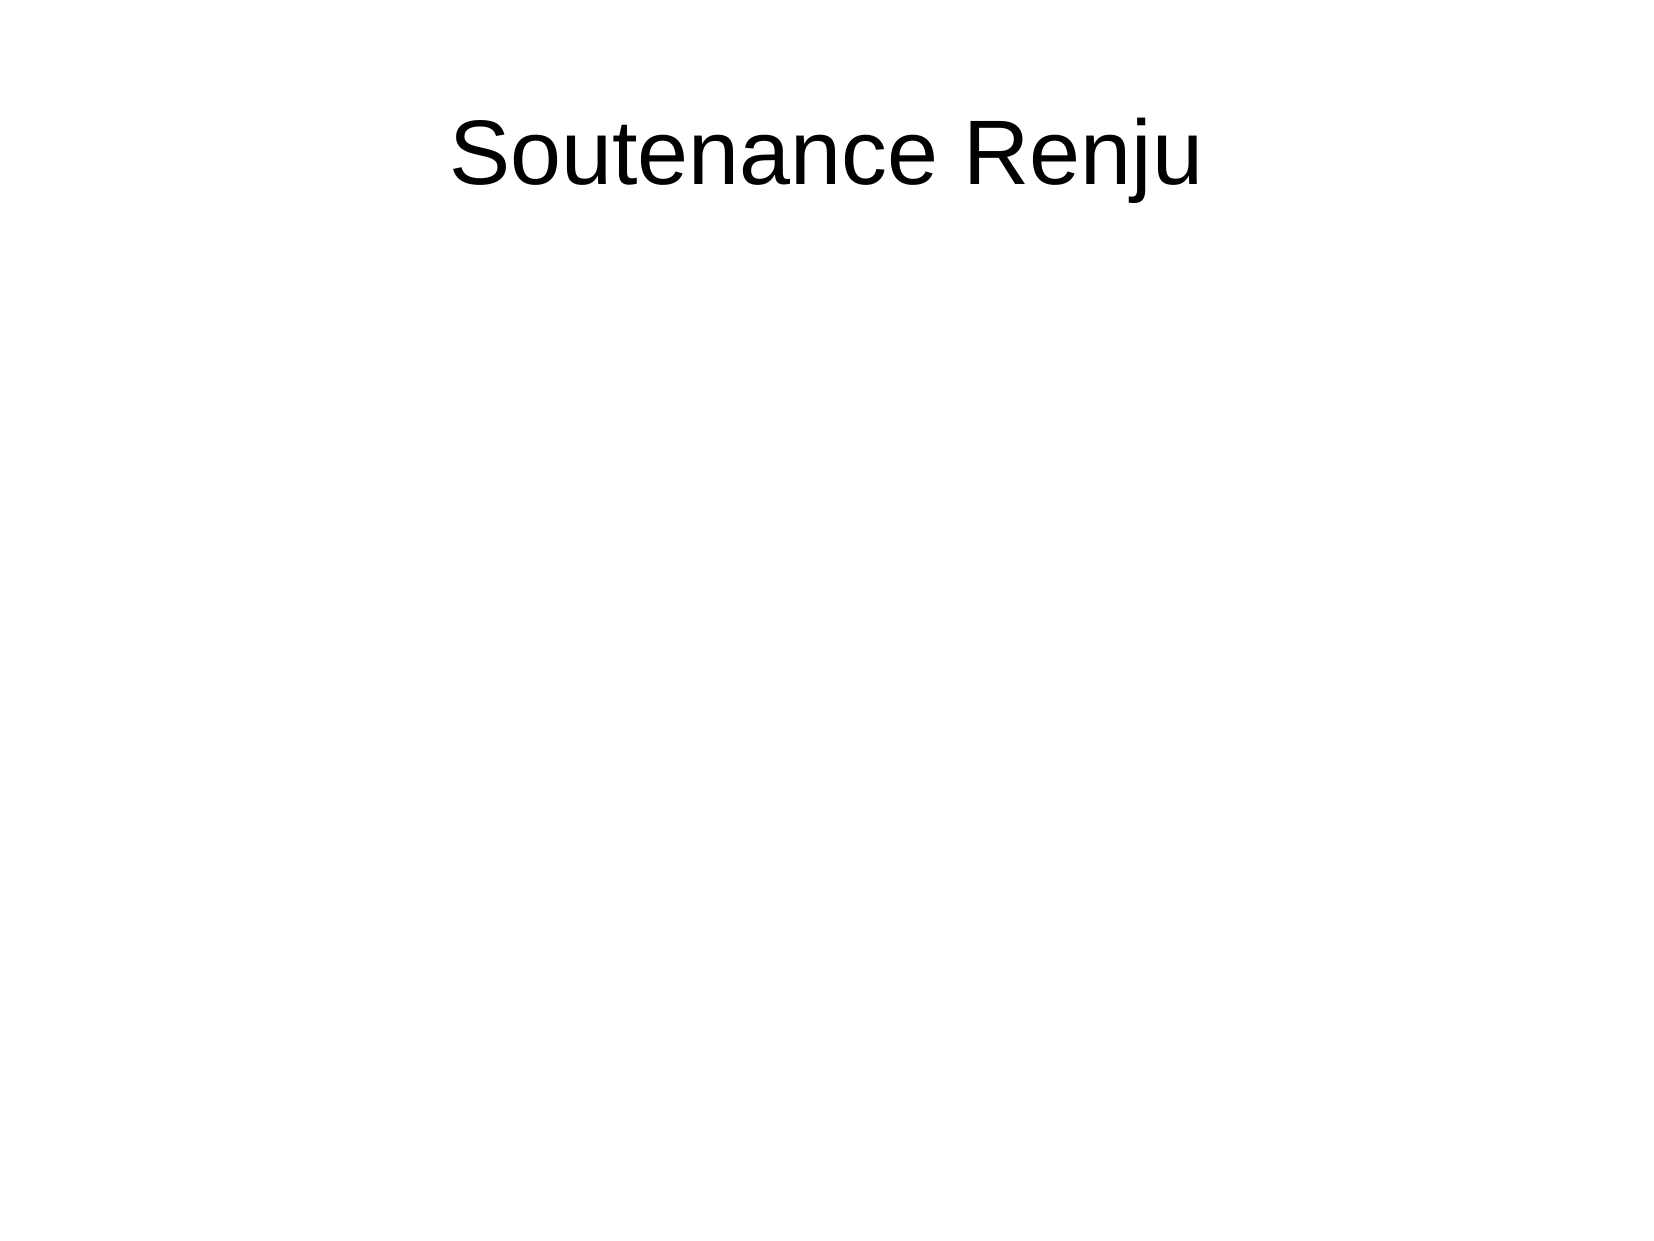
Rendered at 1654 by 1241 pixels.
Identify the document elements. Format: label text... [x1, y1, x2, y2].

title Soutenance Renju [82, 49, 1571, 257]
